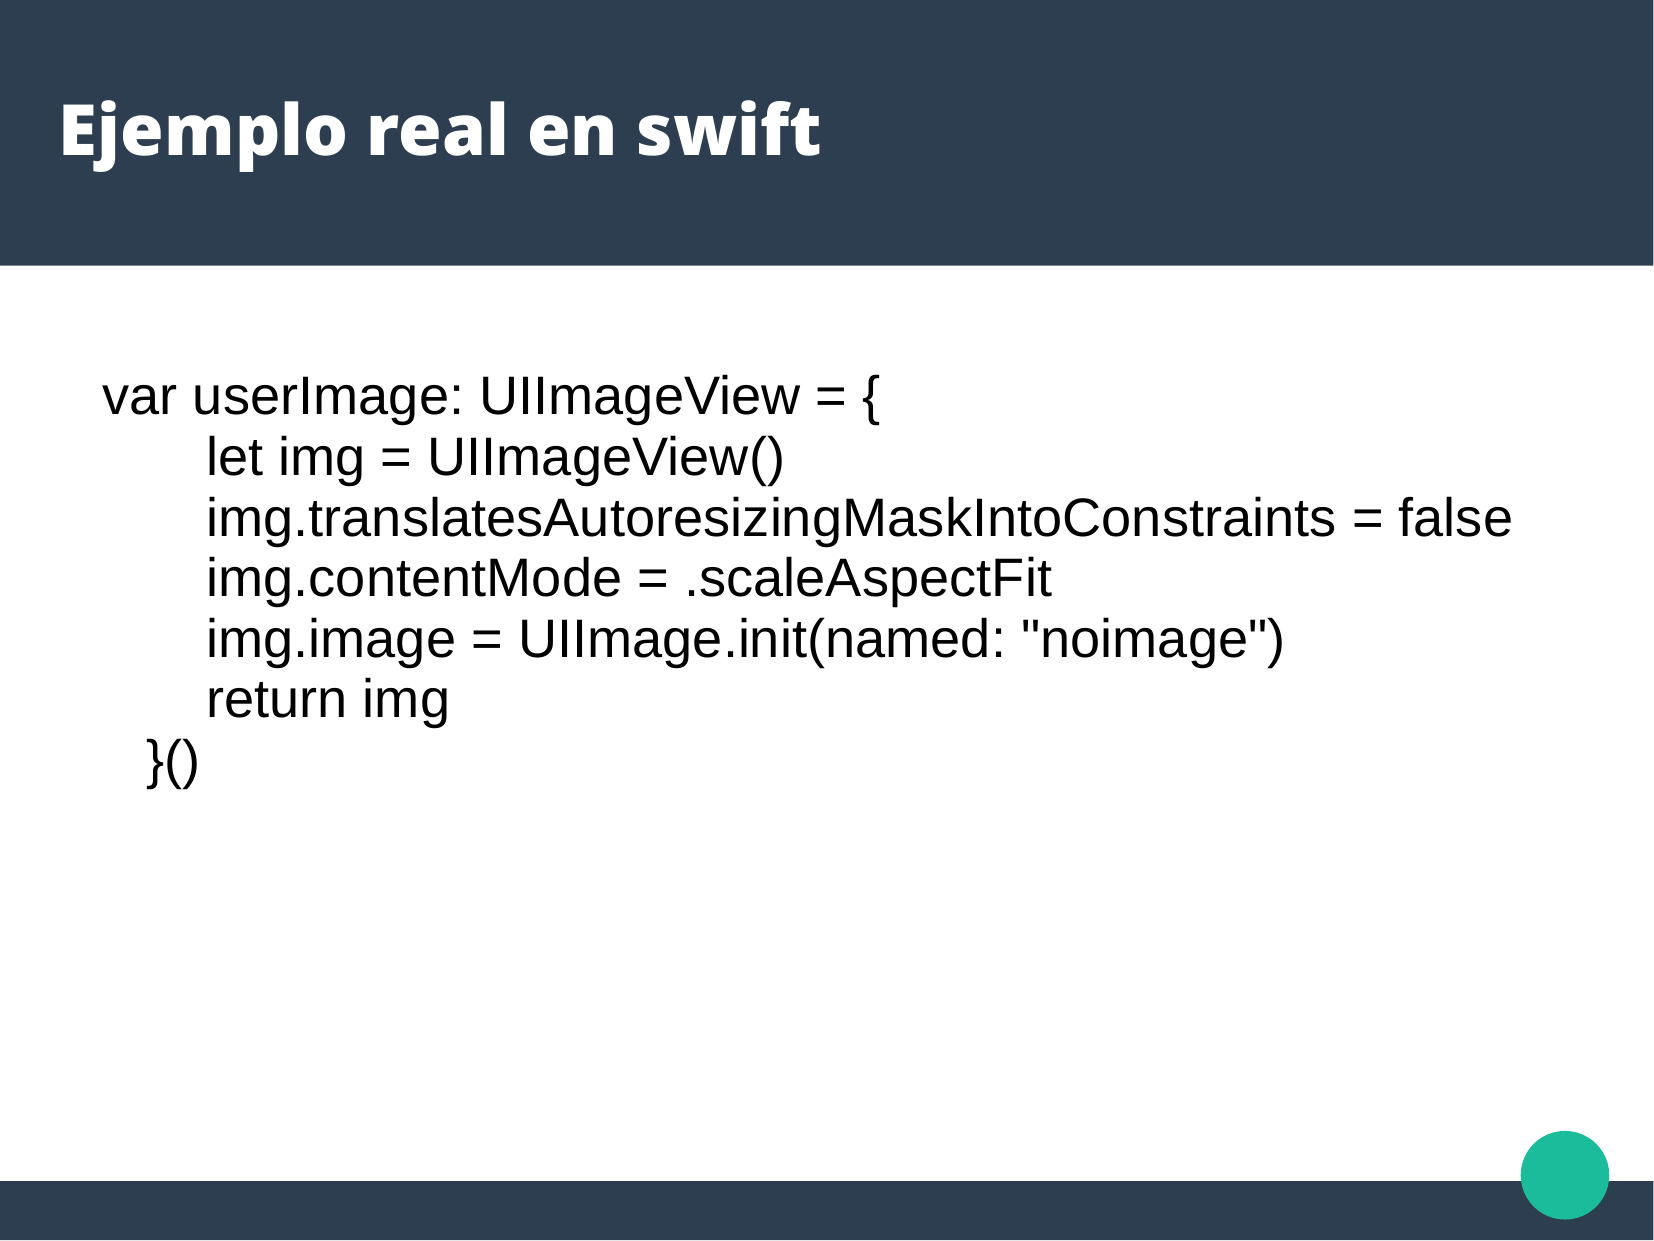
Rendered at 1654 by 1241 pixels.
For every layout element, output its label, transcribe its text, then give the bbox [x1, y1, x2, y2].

text_box var userImage: UIImageView = { let img = UIImageView() img.translatesAutoresizingMaskIntoConstraints = false img.contentMode = .scaleAspectFit img.image = UIImage.init(named: "noimage") return img }() [71, 354, 1571, 1099]
title Ejemplo real en swift [59, 49, 1595, 207]
